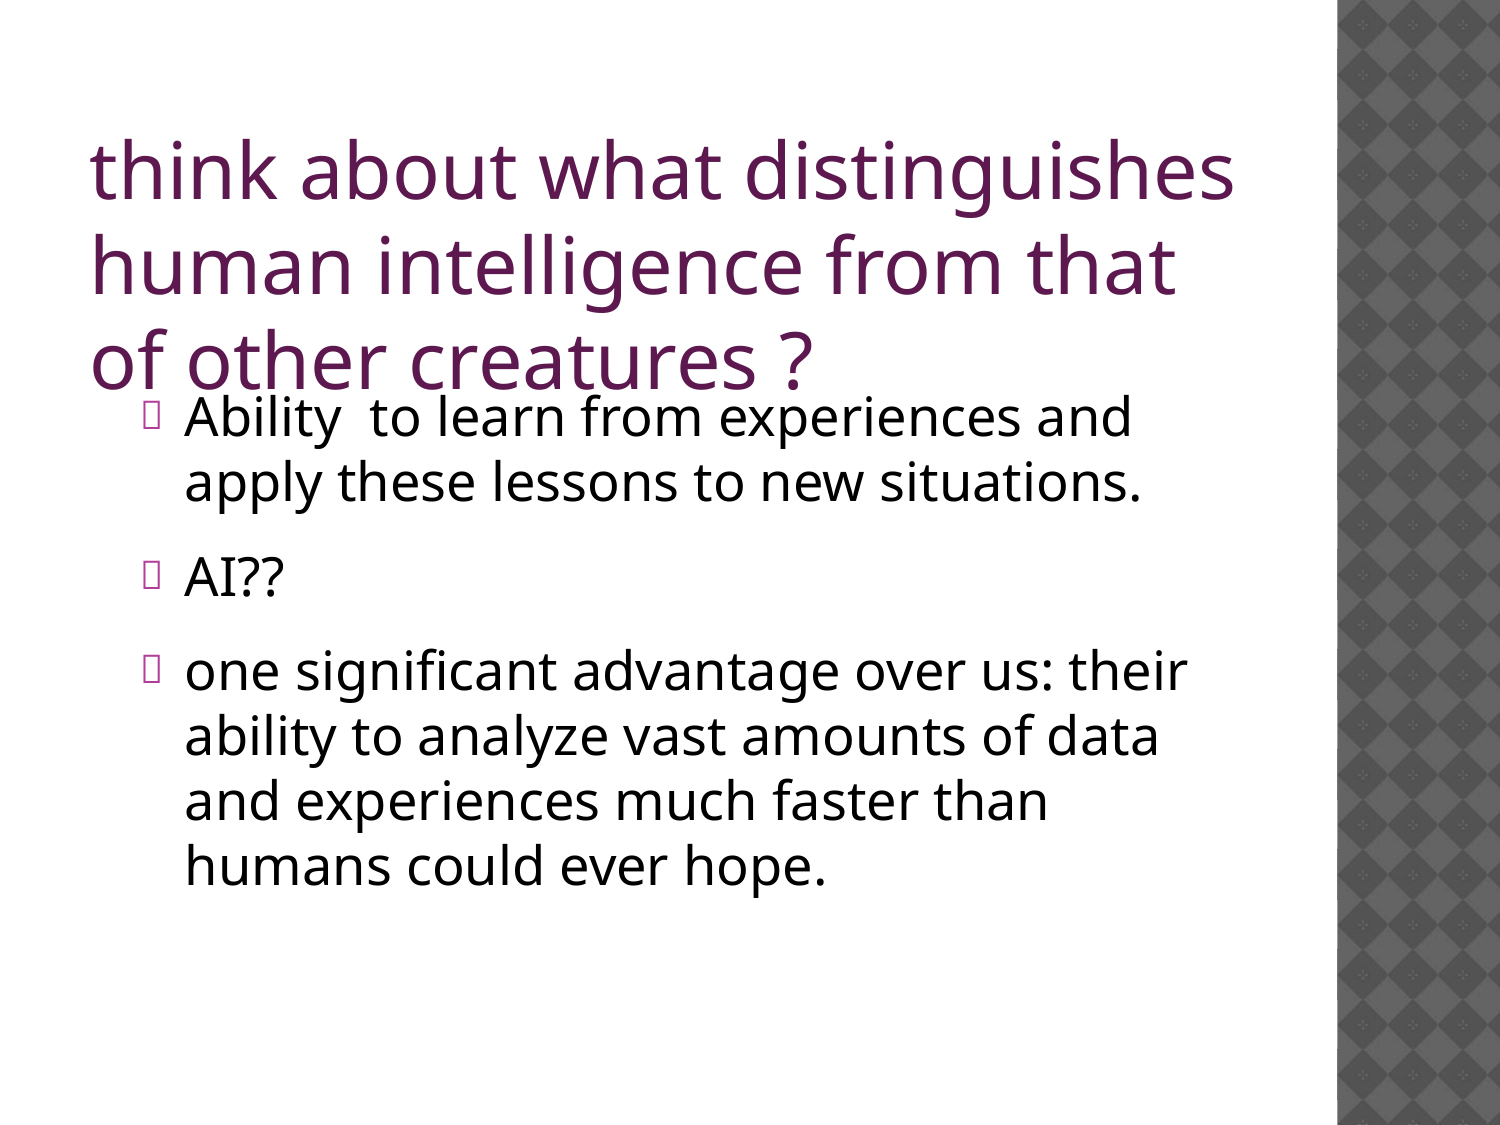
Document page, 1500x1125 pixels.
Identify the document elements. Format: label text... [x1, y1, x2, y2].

title think about what distinguishes human intelligence from that of other creatures ? [75, 112, 1263, 300]
list Ability to learn from experiences and apply these lessons to new situations. AI?? one significant advantage over us: their ability to analyze vast amounts of data and experiences much faster than humans could ever hope. [125, 375, 1250, 1009]
picture [1337, 0, 1500, 1125]
